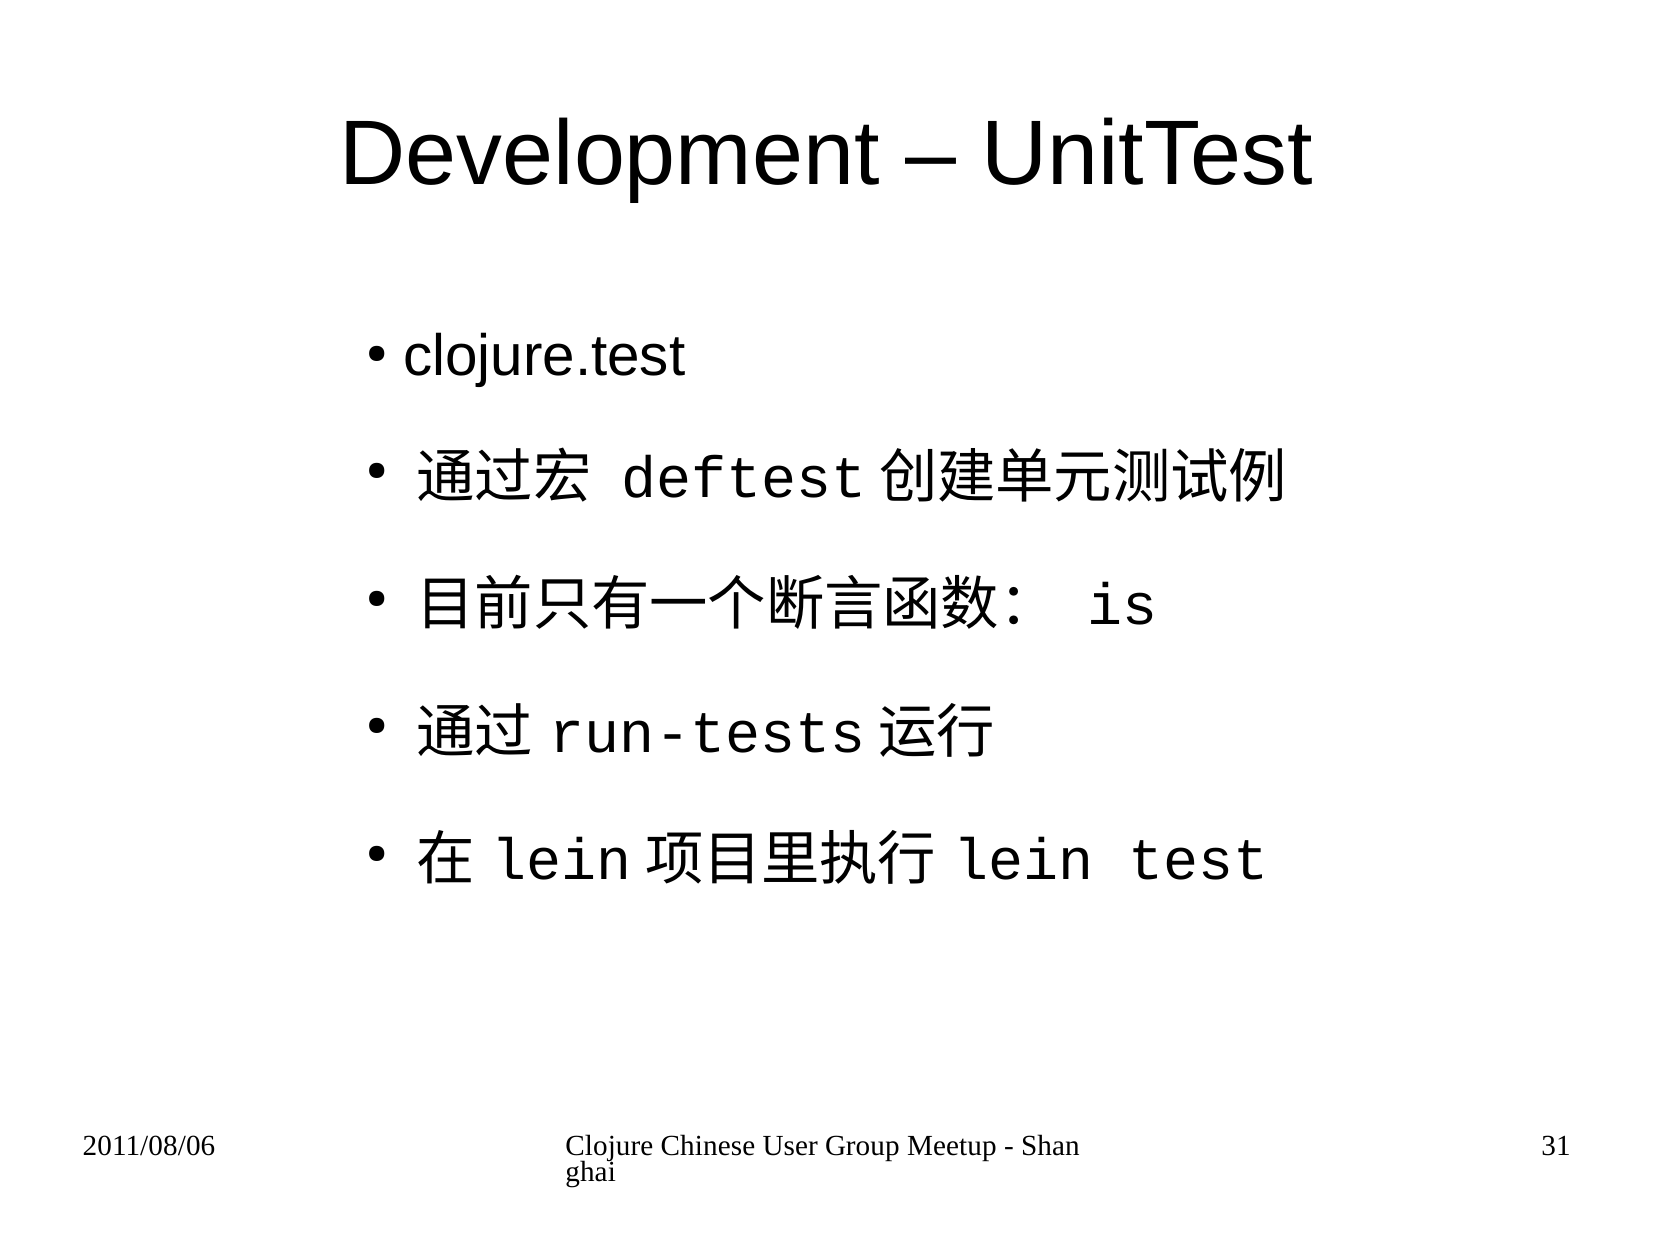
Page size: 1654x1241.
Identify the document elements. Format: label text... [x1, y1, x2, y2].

subtitle clojure.test 通过宏 deftest创建单元测试例 目前只有一个断言函数： is 通过run-tests运行 在lein项目里执行lein test [82, 290, 1571, 1109]
title Development – UnitTest [82, 49, 1571, 257]
